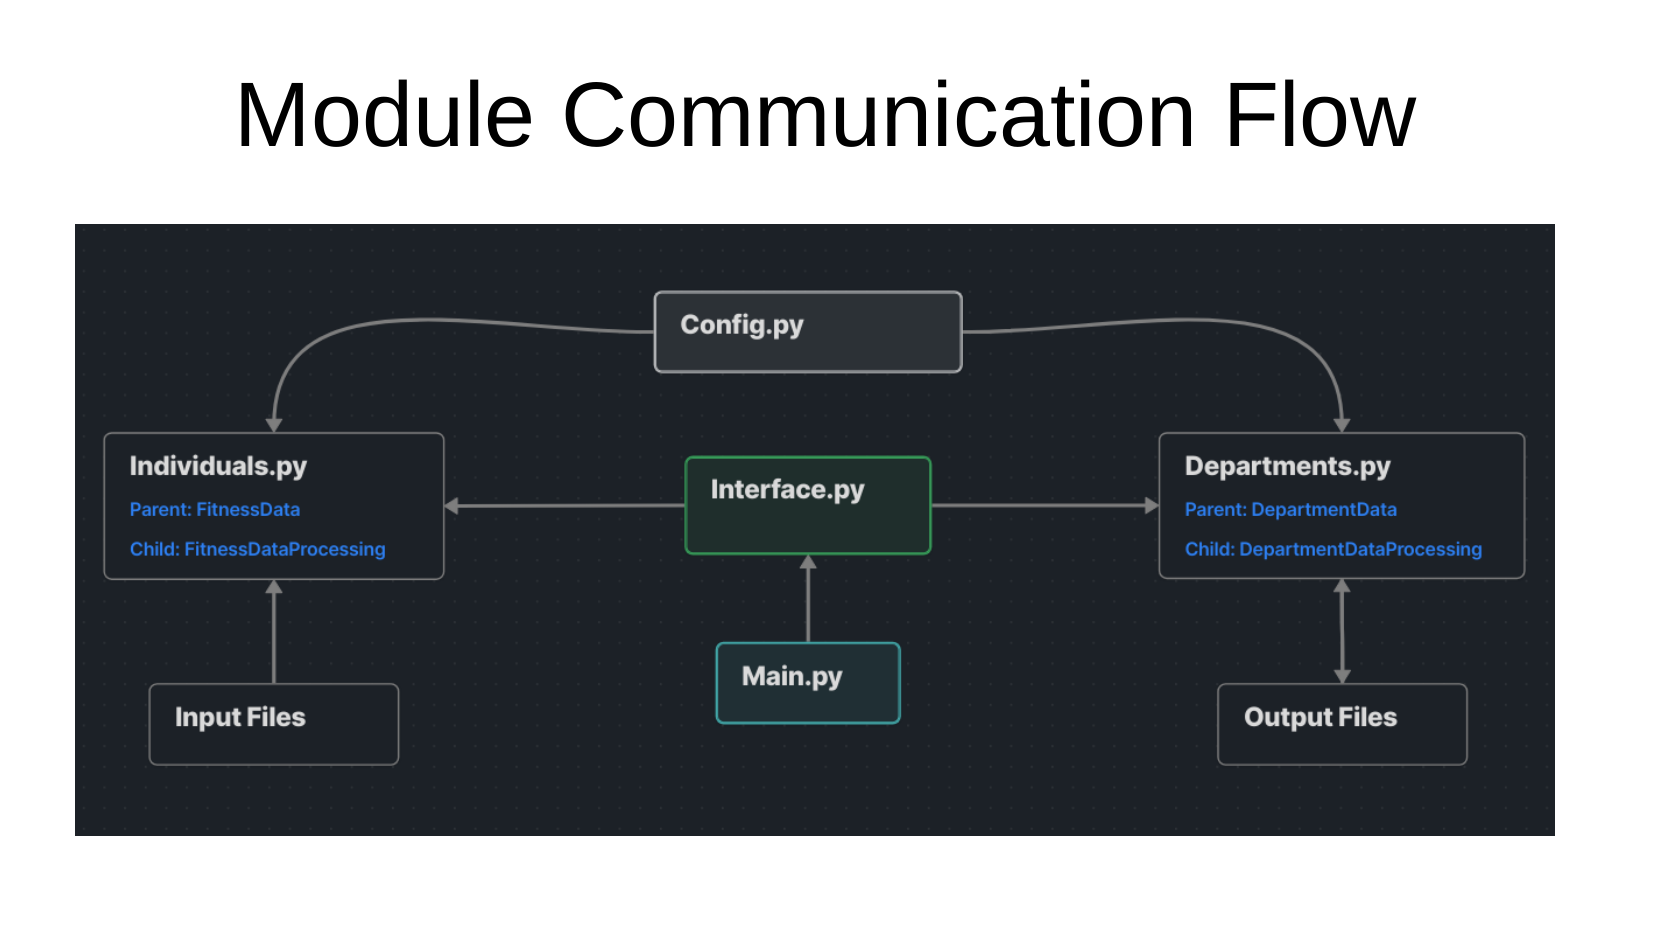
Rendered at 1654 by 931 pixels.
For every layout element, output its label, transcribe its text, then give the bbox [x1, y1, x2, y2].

picture [75, 224, 1555, 836]
title Module Communication Flow [82, 37, 1571, 193]
